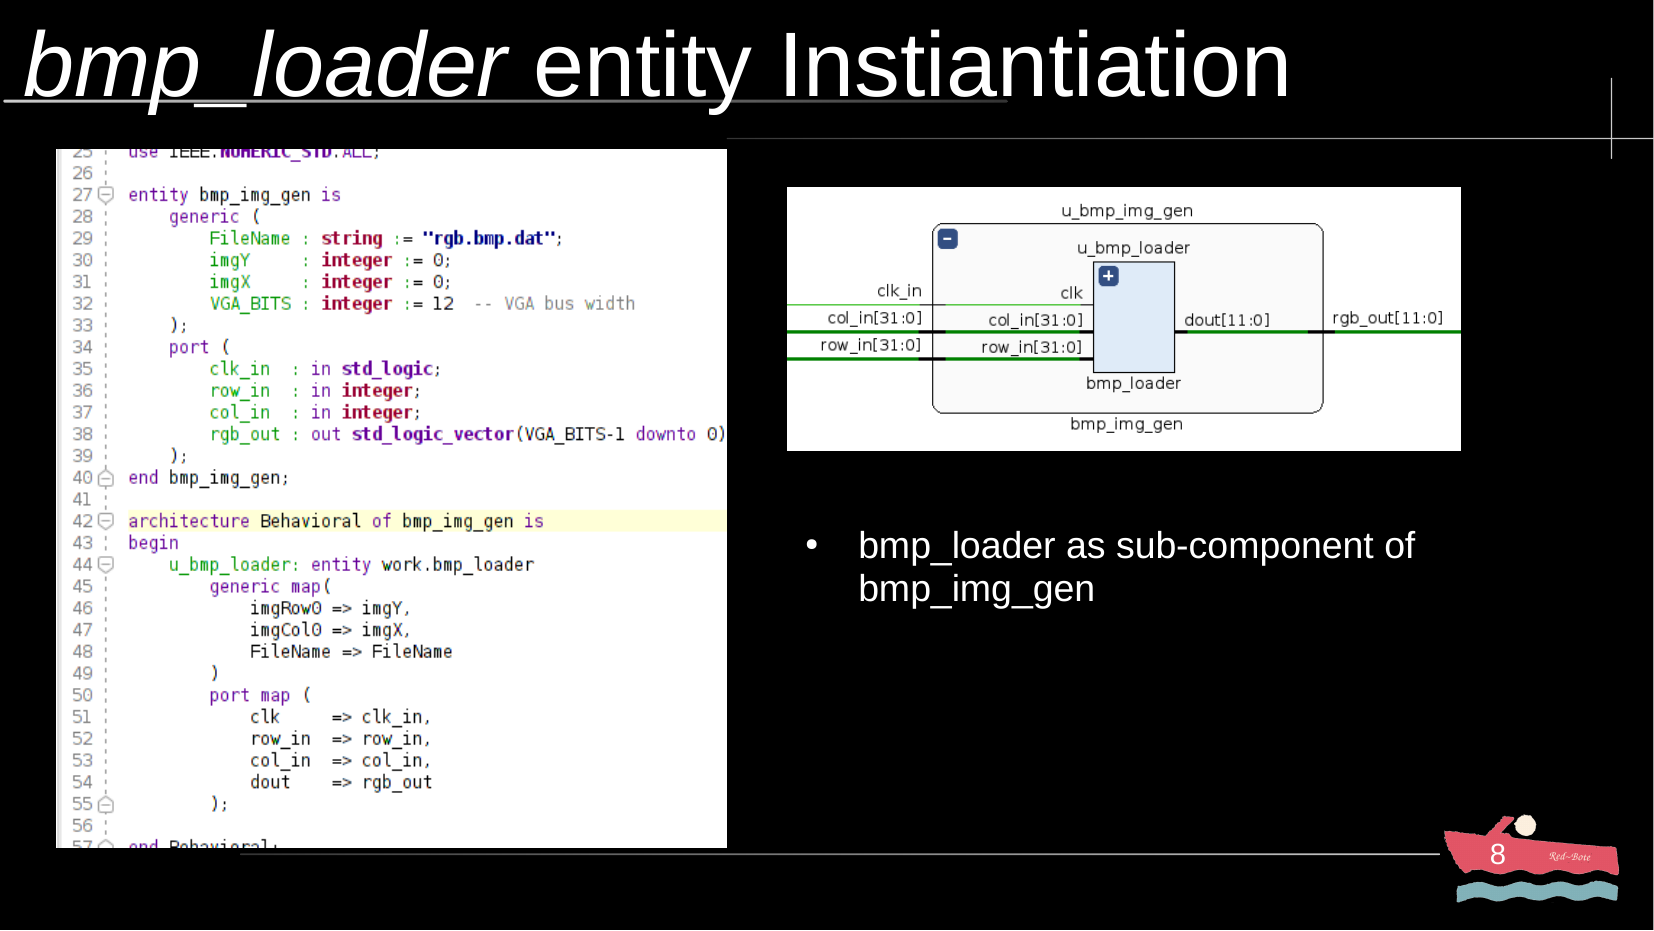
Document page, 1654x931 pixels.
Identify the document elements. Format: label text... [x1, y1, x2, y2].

picture [787, 187, 1461, 451]
picture [1440, 807, 1625, 908]
title bmp_loader entity Instiantiation [23, 11, 1589, 119]
list bmp_loader as sub-component of bmp_img_gen [787, 525, 1501, 676]
picture [56, 149, 727, 848]
